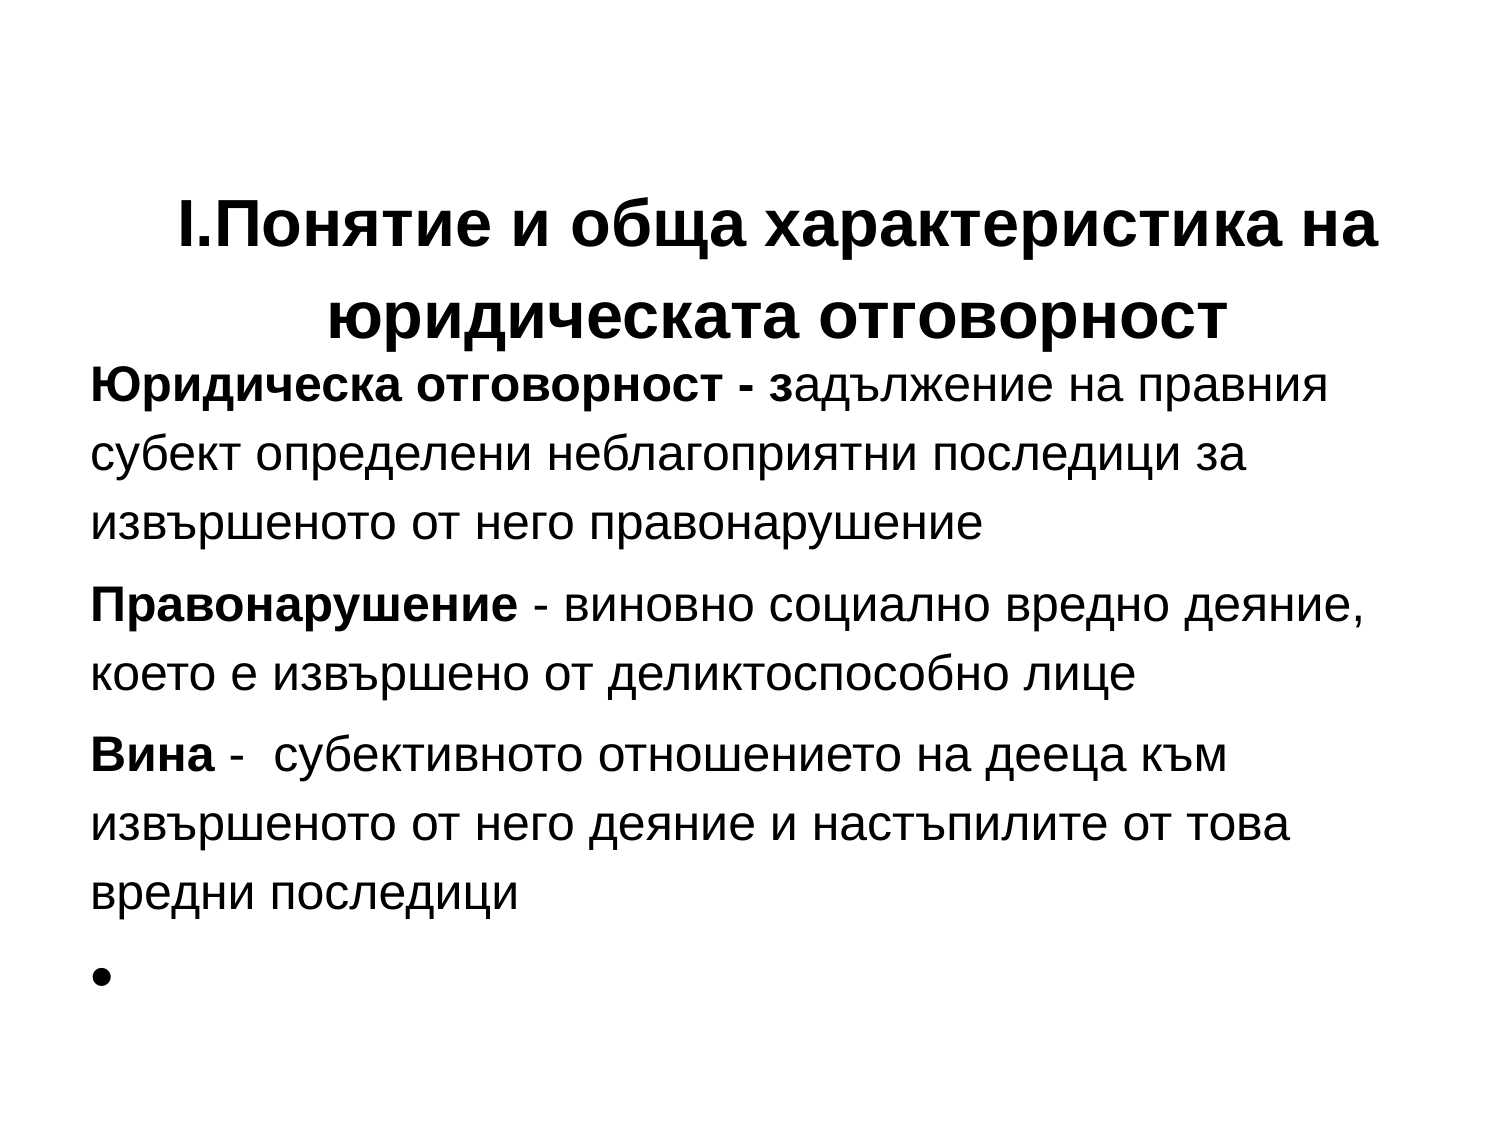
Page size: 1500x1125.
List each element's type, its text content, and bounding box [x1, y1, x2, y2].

title І.Понятие и обща характеристика на юридическата отговорност [75, 45, 1426, 233]
list Юридическа отговорност - задължение на правния субект определени неблагоприятни последици за извършеното от него правонарушение Правонарушение - виновно социално вредно деяние, което е извършено от деликтоспособно лице Вина - субективното отношението на дееца към извършеното от него деяние и настъпилите от това вредни последици [75, 262, 1426, 1005]
